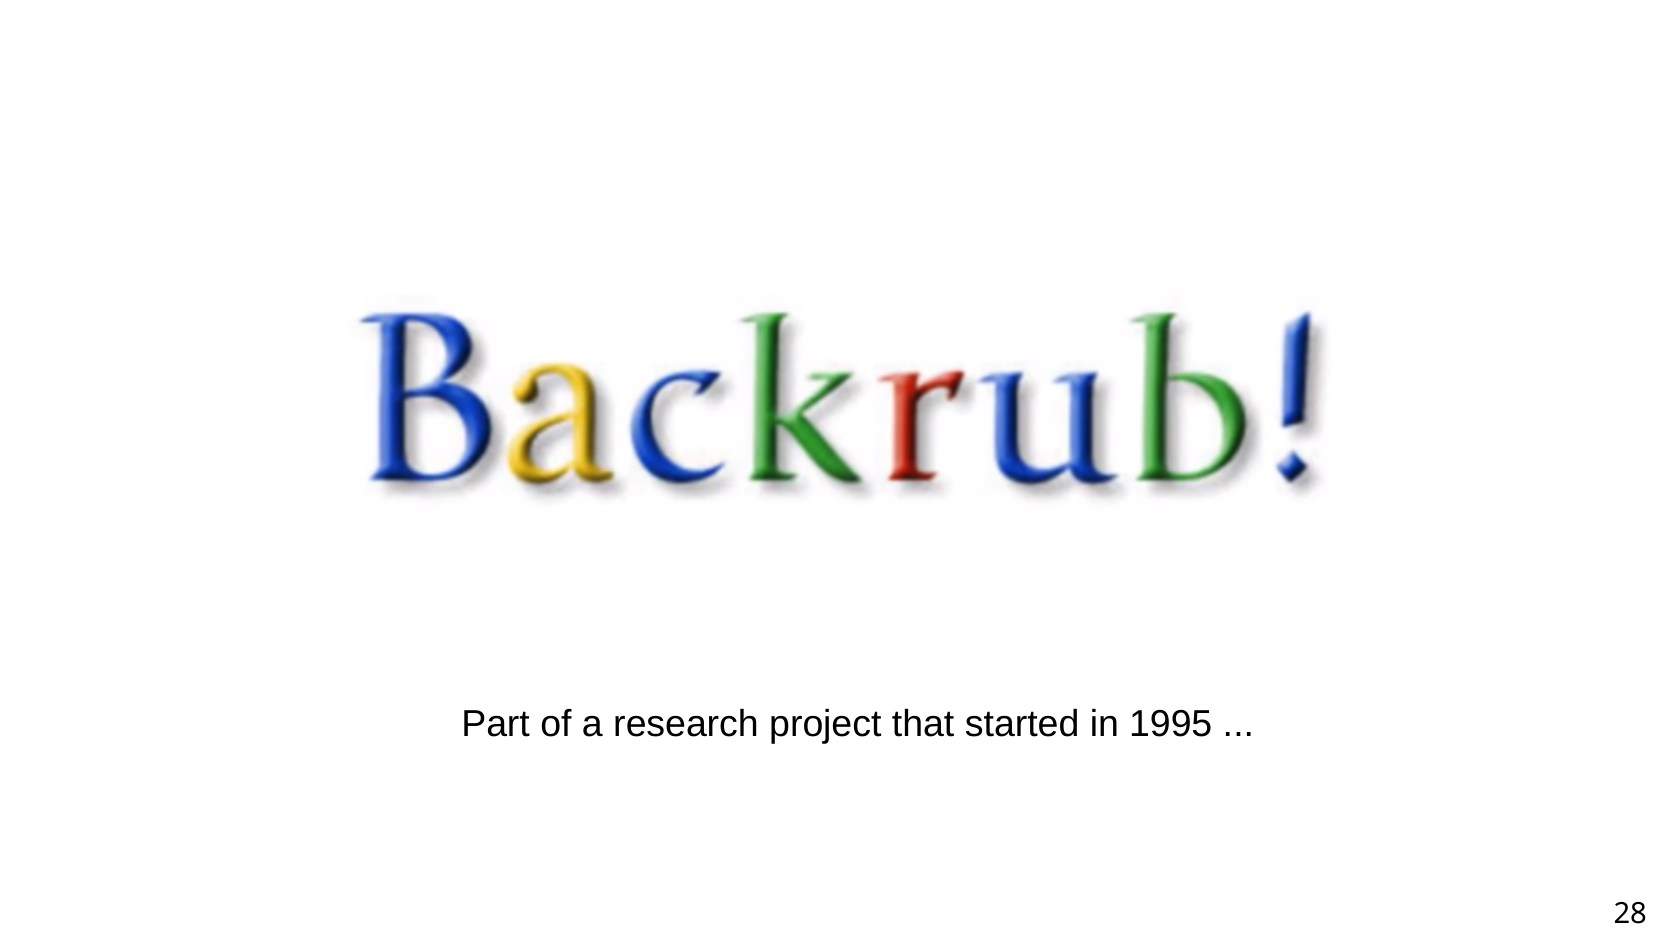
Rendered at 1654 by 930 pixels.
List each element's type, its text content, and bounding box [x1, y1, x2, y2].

picture [0, 200, 1654, 556]
text_box Part of a research project that started in 1995 ... [446, 694, 1306, 781]
